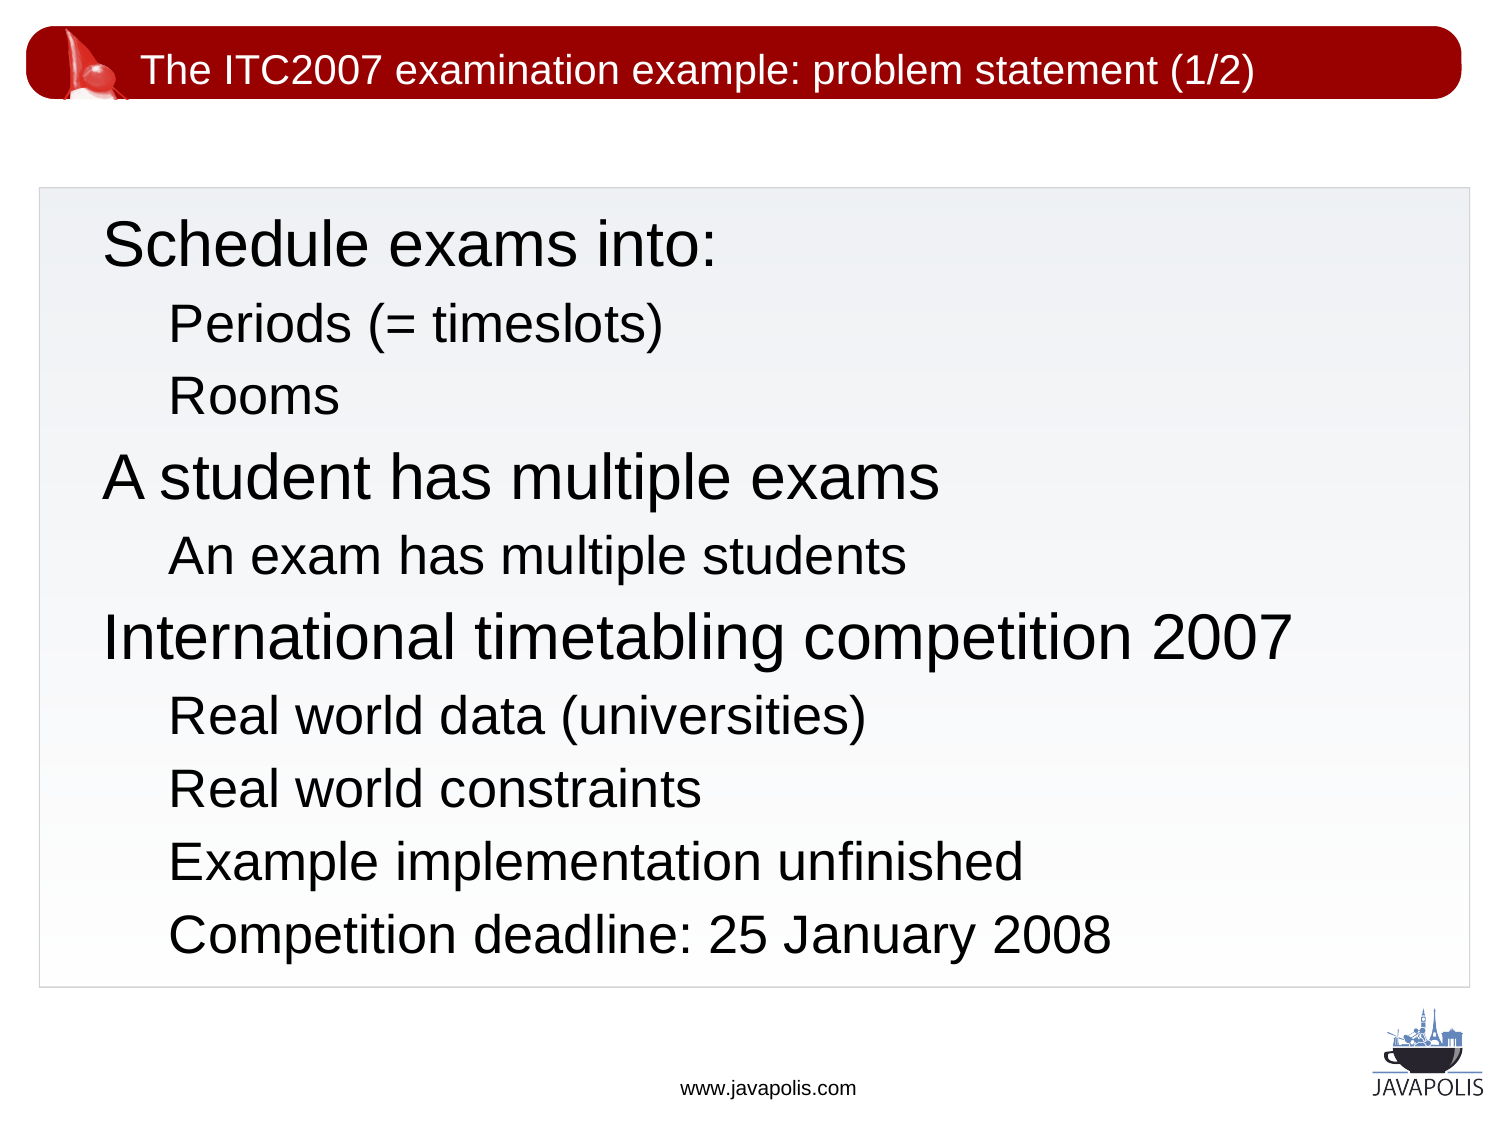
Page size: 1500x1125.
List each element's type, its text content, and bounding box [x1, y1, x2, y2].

picture [62, 28, 125, 100]
title The ITC2007 examination example: problem statement (1/2) [125, 0, 1450, 100]
list Schedule exams into: Periods (= timeslots) Rooms A student has multiple exams An exam has multiple students International timetabling competition 2007 Real world data (universities) Real world constraints Example implementation unfinished Competition deadline: 25 January 2008 [87, 199, 1426, 1125]
picture [1426, 1006, 1500, 1125]
